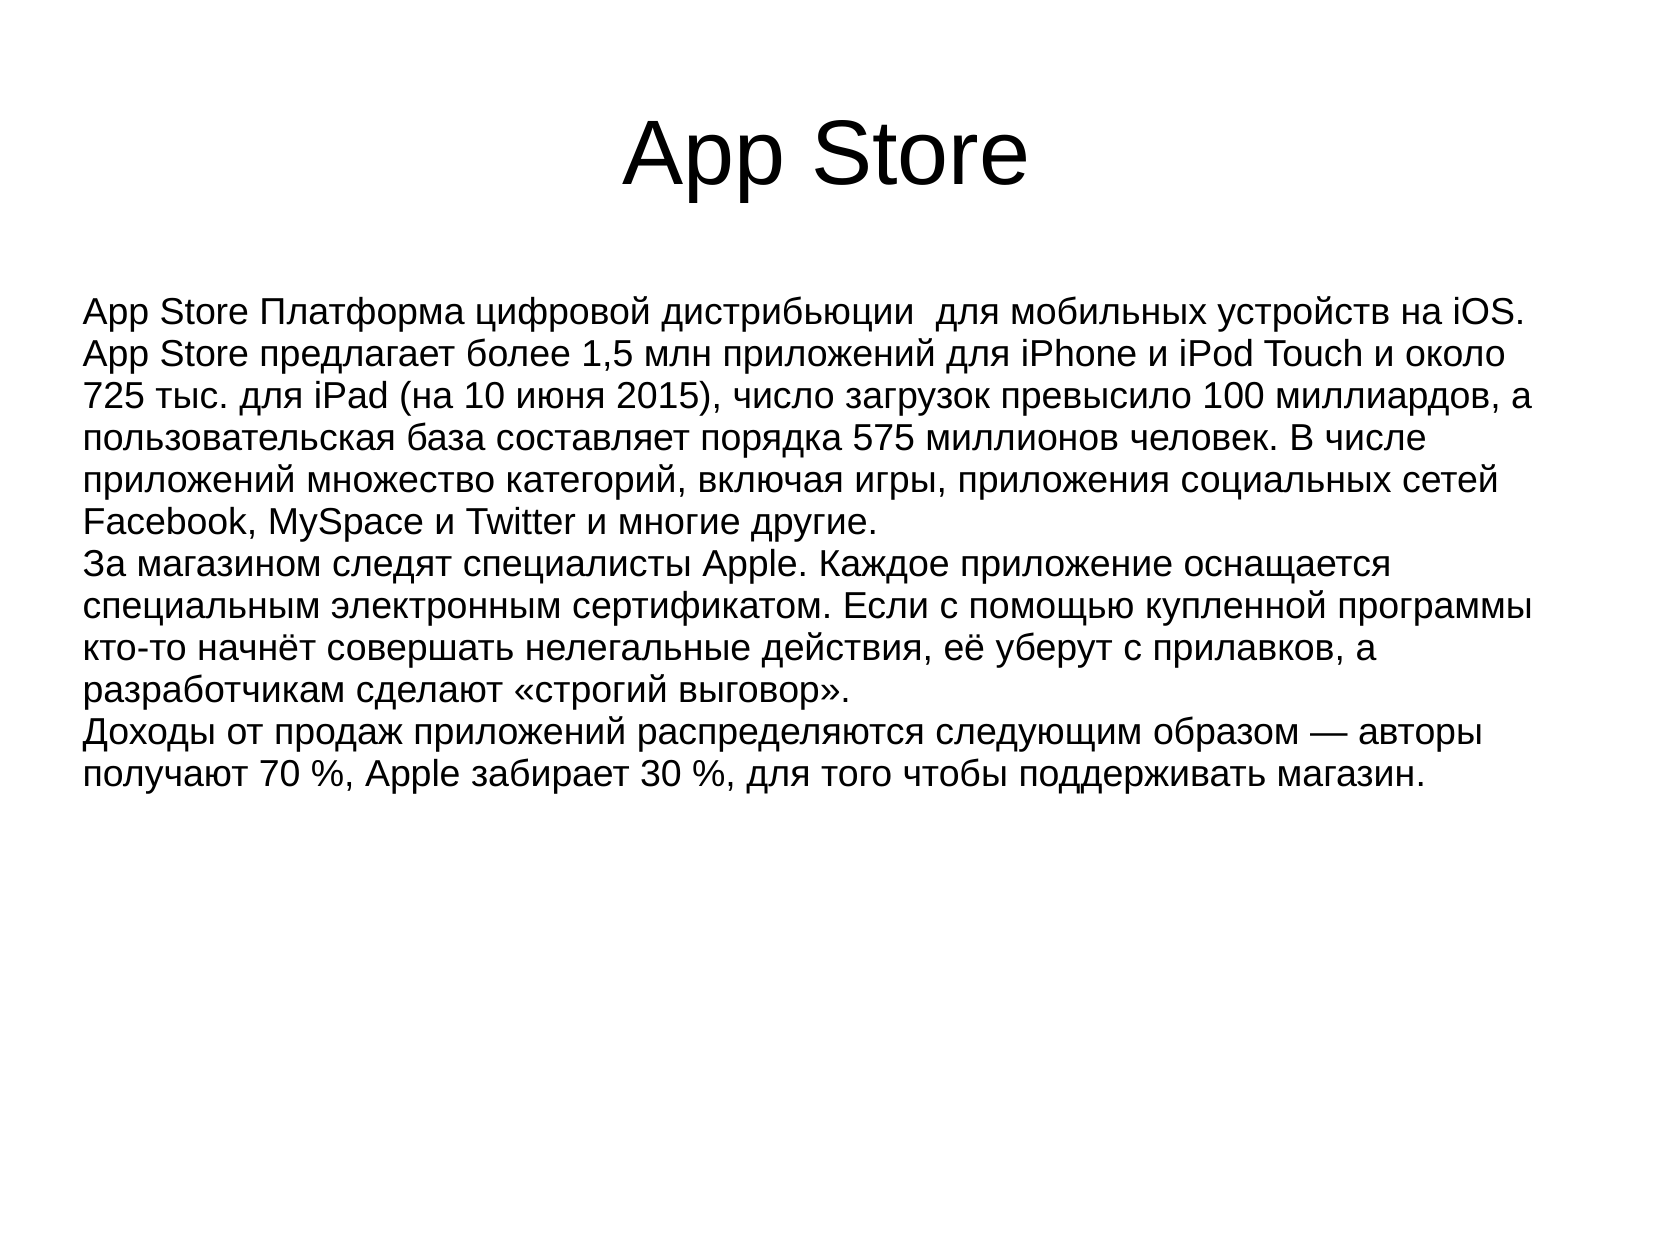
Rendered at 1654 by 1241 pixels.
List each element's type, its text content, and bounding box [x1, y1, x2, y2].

title App Store [82, 49, 1571, 257]
subtitle App Store Платформа цифровой дистрибьюции для мобильных устройств на iOS. App Store предлагает более 1,5 млн приложений для iPhone и iPod Touch и около 725 тыс. для iPad (на 10 июня 2015), число загрузок превысило 100 миллиардов, а пользовательская база составляет порядка 575 миллионов человек. В числе приложений множество категорий, включая игры, приложения социальных сетей Facebook, MySpace и Twitter и многие другие. За магазином следят специалисты Apple. Каждое приложение оснащается специальным электронным сертификатом. Если с помощью купленной программы кто-то начнёт совершать нелегальные действия, её уберут с прилавков, а разработчикам сделают «строгий выговор». Доходы от продаж приложений распределяются следующим образом — авторы получают 70 %, Apple забирает 30 %, для того чтобы поддерживать магазин. [82, 290, 1571, 1109]
